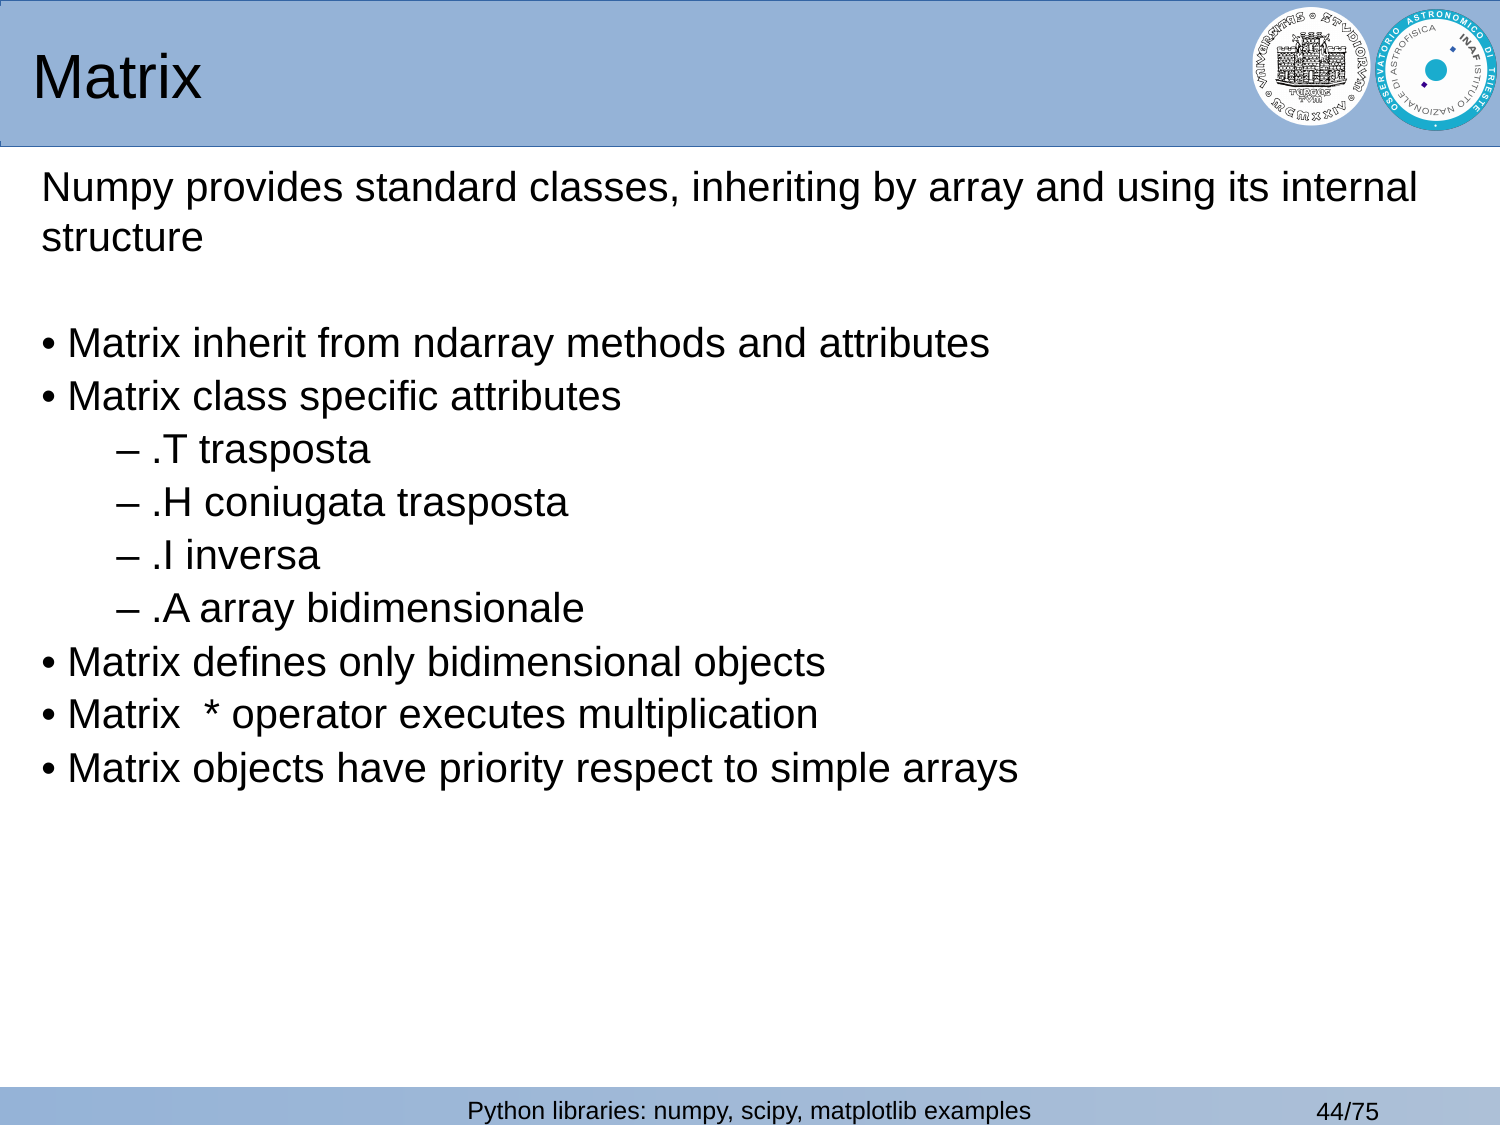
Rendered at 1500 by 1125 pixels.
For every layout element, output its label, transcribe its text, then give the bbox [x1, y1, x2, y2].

picture [1253, 0, 1500, 152]
list Numpy provides standard classes, inheriting by array and using its internal structure • Matrix inherit from ndarray methods and attributes • Matrix class specific attributes – .T trasposta – .H coniugata trasposta – .I inversa – .A array bidimensionale • Matrix defines only bidimensional objects • Matrix * operator executes multiplication • Matrix objects have priority respect to simple arrays [26, 152, 1500, 1046]
text_box Matrix [0, 5, 1253, 141]
